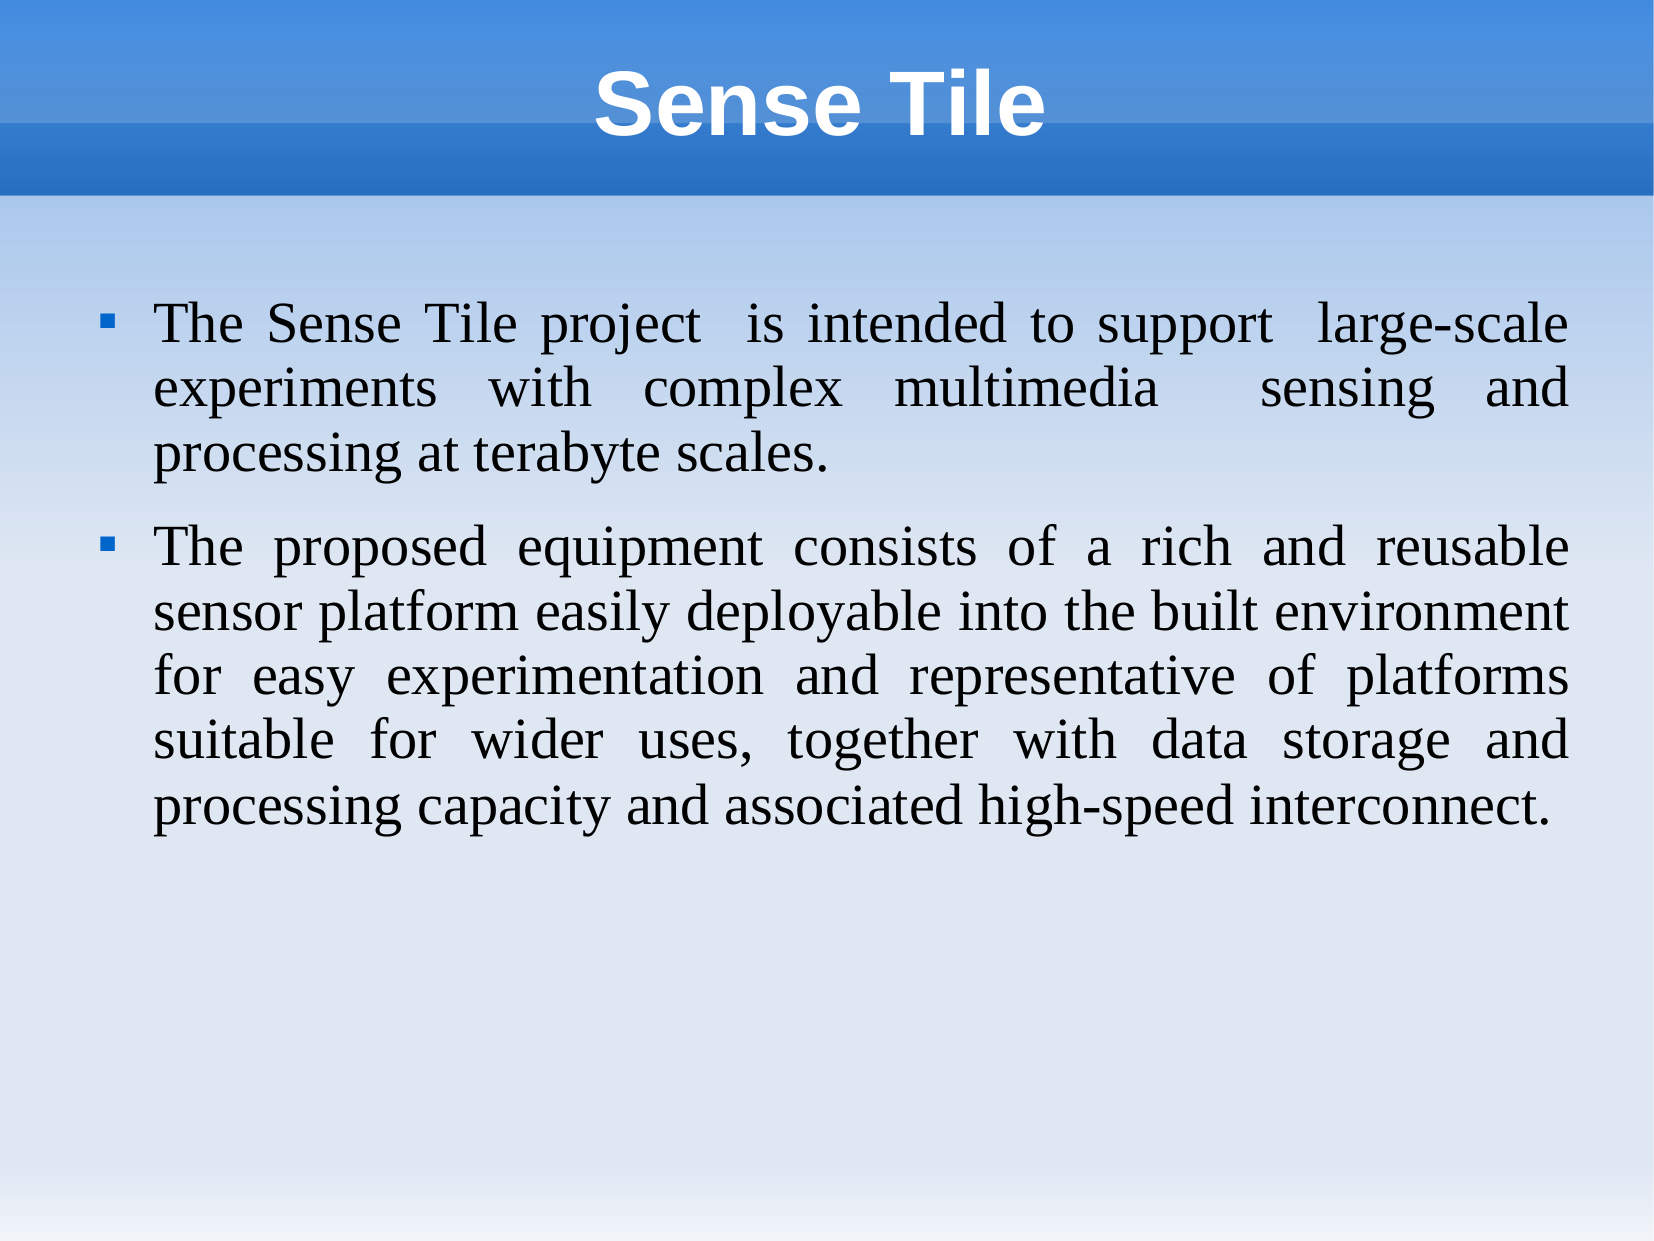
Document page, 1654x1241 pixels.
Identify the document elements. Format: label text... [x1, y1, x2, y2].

picture [0, 0, 1654, 1241]
title Sense Tile [76, 0, 1565, 208]
list The Sense Tile project is intended to support large-scale experiments with complex multimedia sensing and processing at terabyte scales. The proposed equipment consists of a rich and reusable sensor platform easily deployable into the built environment for easy experimentation and representative of platforms suitable for wider uses, together with data storage and processing capacity and associated high-speed interconnect. [82, 290, 1571, 1109]
